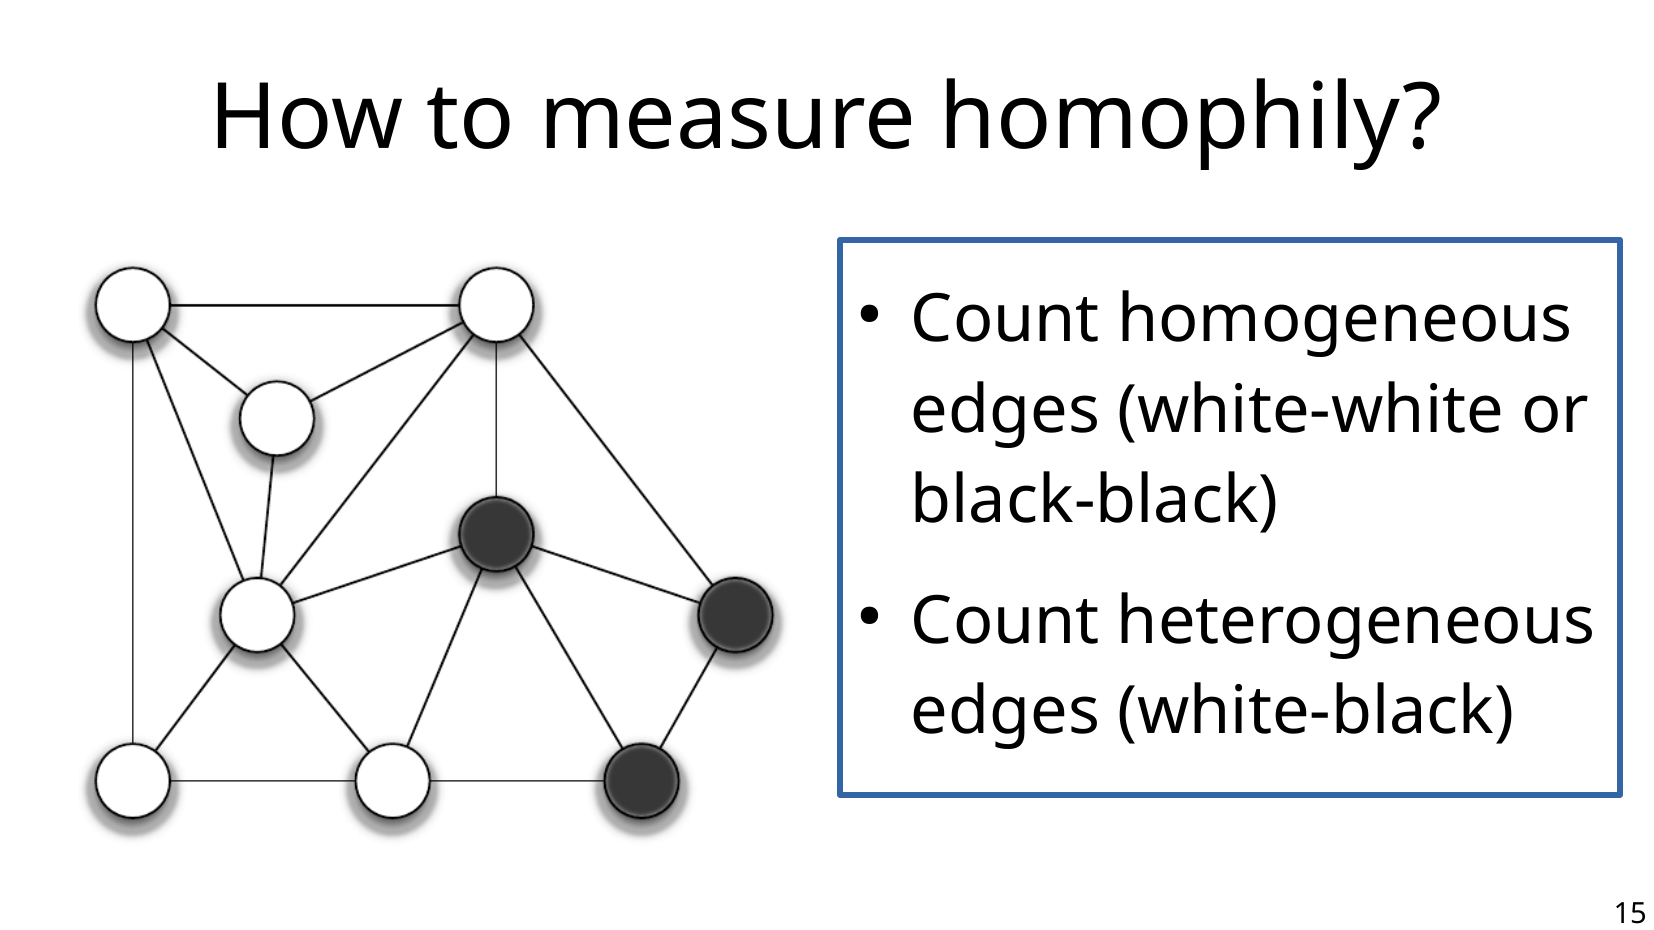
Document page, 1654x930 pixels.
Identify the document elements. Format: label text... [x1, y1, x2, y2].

list Count homogeneous edges (white-white or black-black) Count heterogeneous edges (white-black) [843, 269, 1617, 792]
picture [45, 239, 811, 856]
title How to measure homophily? [82, 1, 1571, 225]
list Count homogeneous edges (white-white or black-black) Count heterogeneous edges (white-black) [840, 269, 1636, 810]
